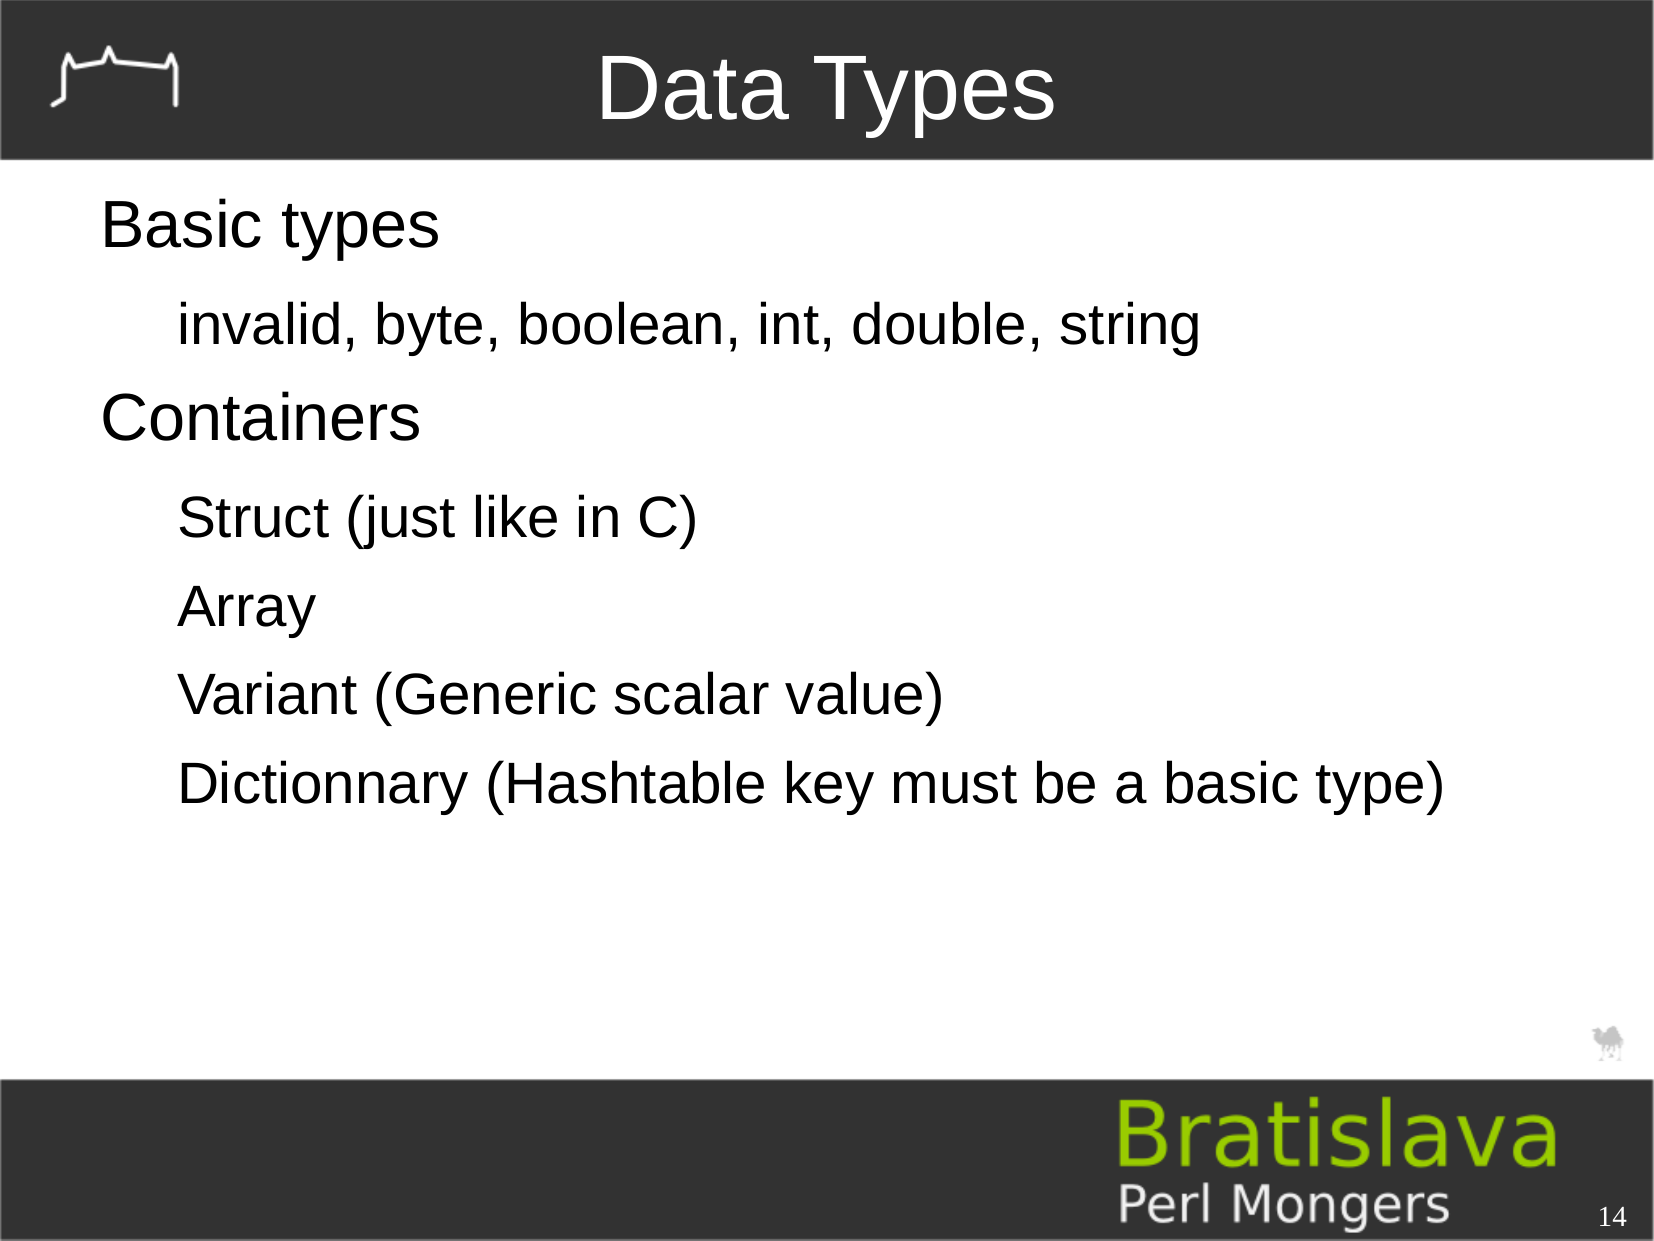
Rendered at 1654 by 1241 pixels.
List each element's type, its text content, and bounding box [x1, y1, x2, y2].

title Data Types [76, 36, 1577, 140]
picture [0, 0, 1654, 1241]
list Basic types invalid, byte, boolean, int, double, string Containers Struct (just like in C) Array Variant (Generic scalar value) Dictionnary (Hashtable key must be a basic type) [82, 187, 1576, 1051]
